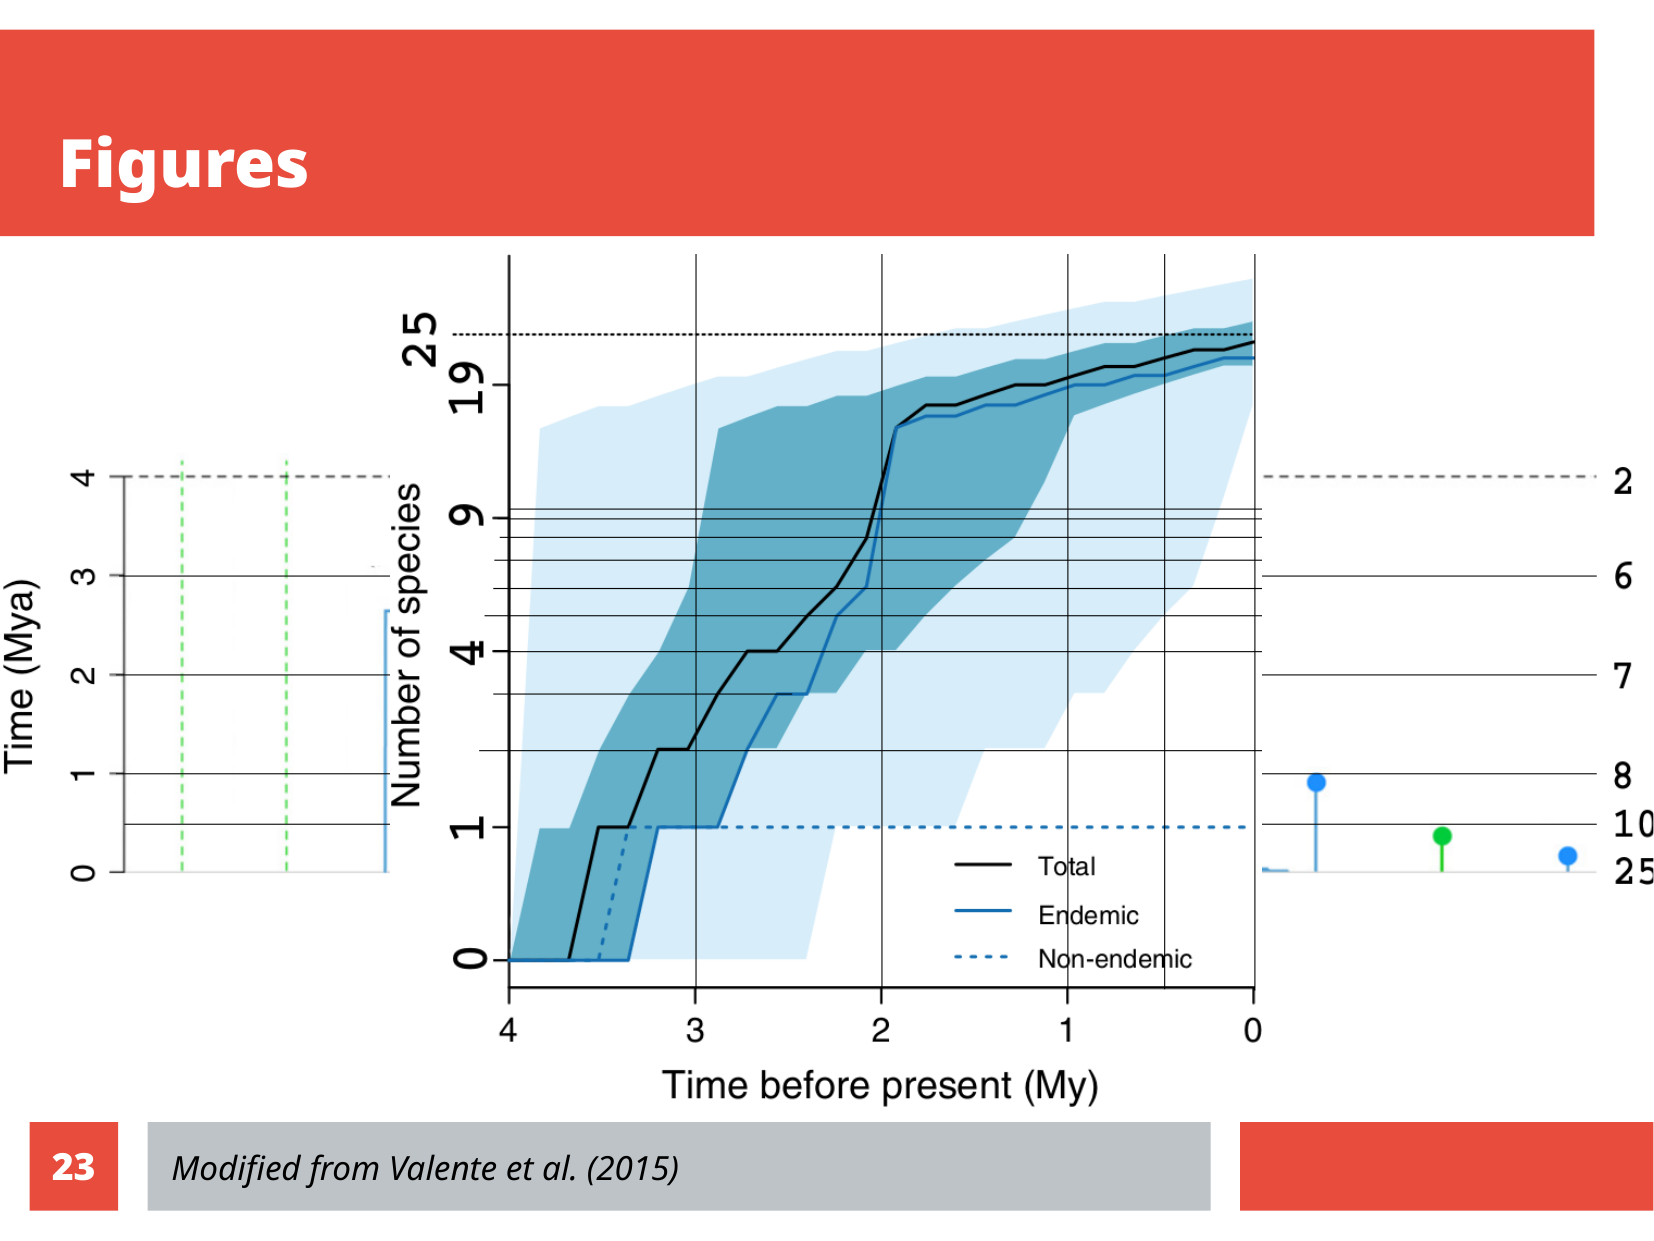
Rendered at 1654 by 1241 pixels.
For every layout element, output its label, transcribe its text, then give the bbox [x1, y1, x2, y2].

title Figures [59, 59, 1595, 207]
text_box Modified from Valente et al. (2015) [156, 1137, 770, 1192]
picture [3, 254, 1654, 1107]
